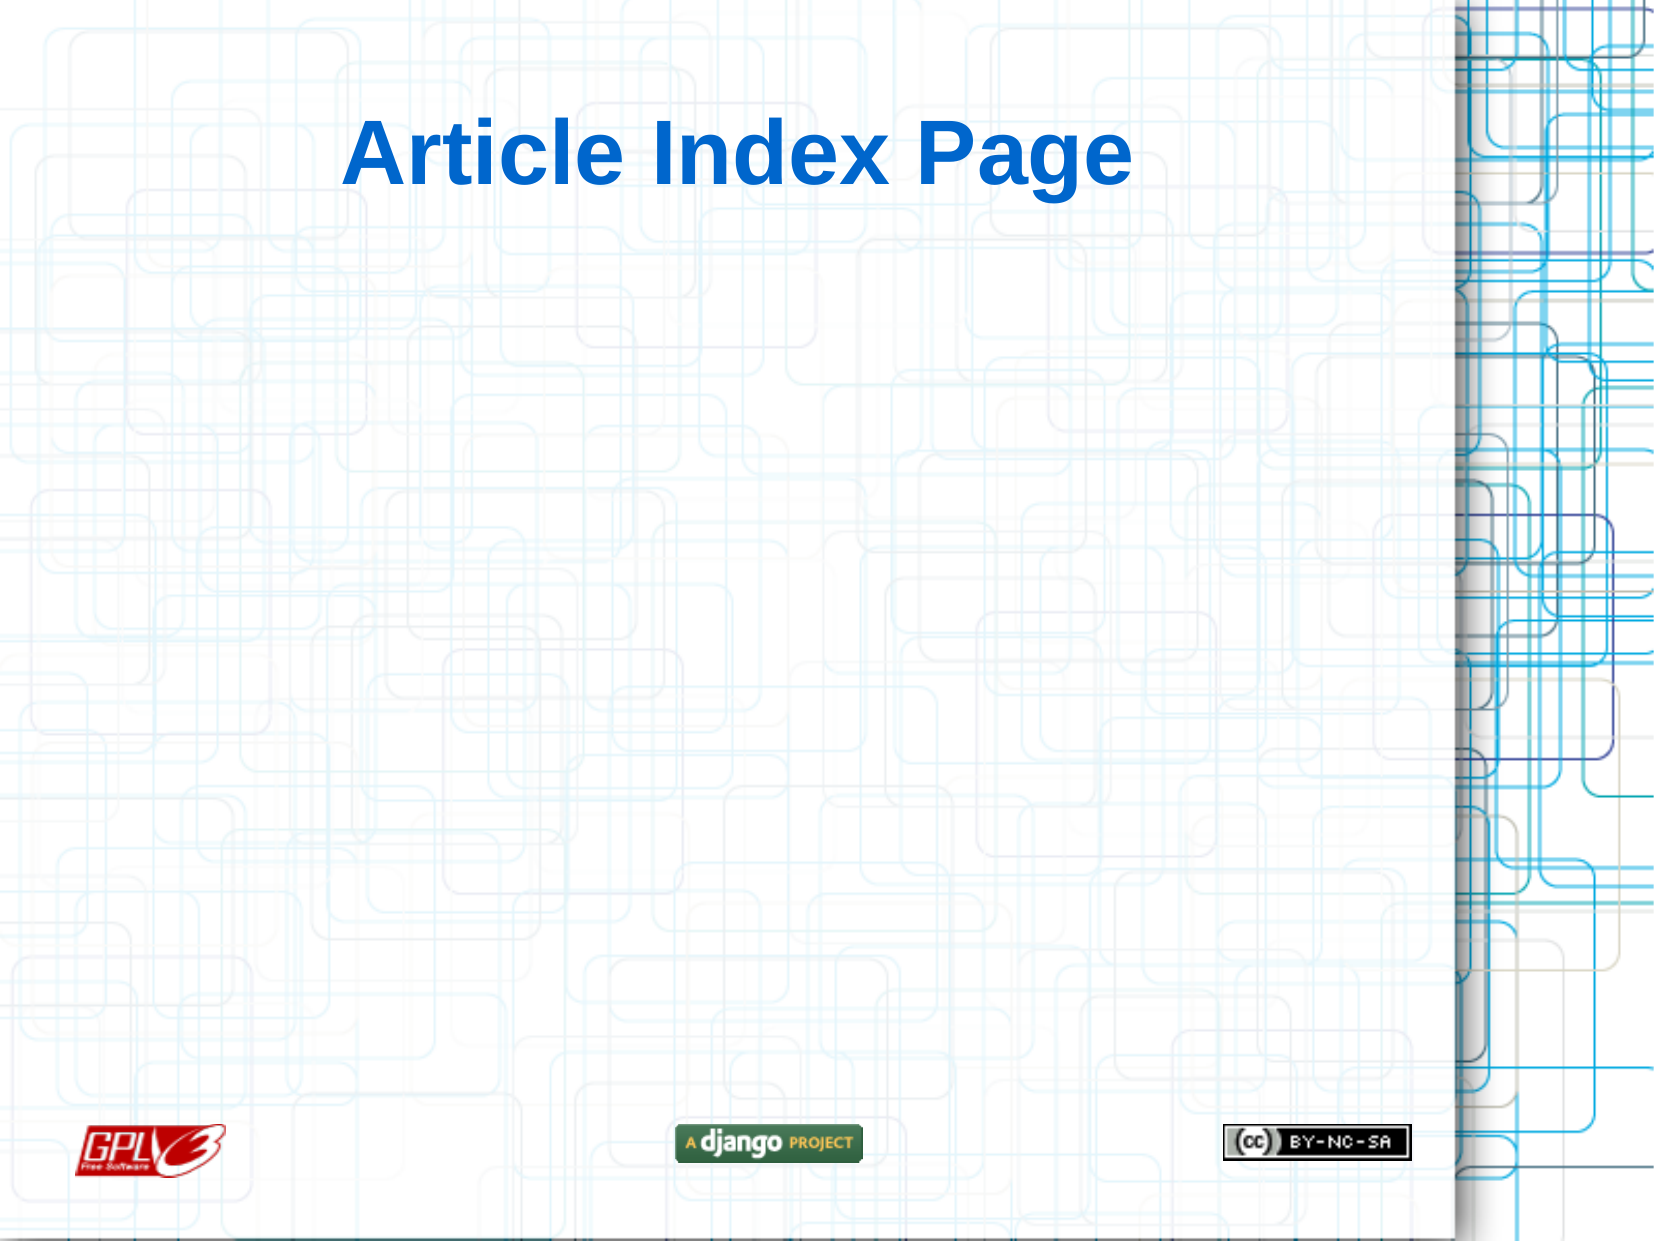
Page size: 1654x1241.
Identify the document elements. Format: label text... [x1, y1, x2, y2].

picture [0, 0, 1654, 1241]
title Article Index Page [59, 49, 1418, 257]
